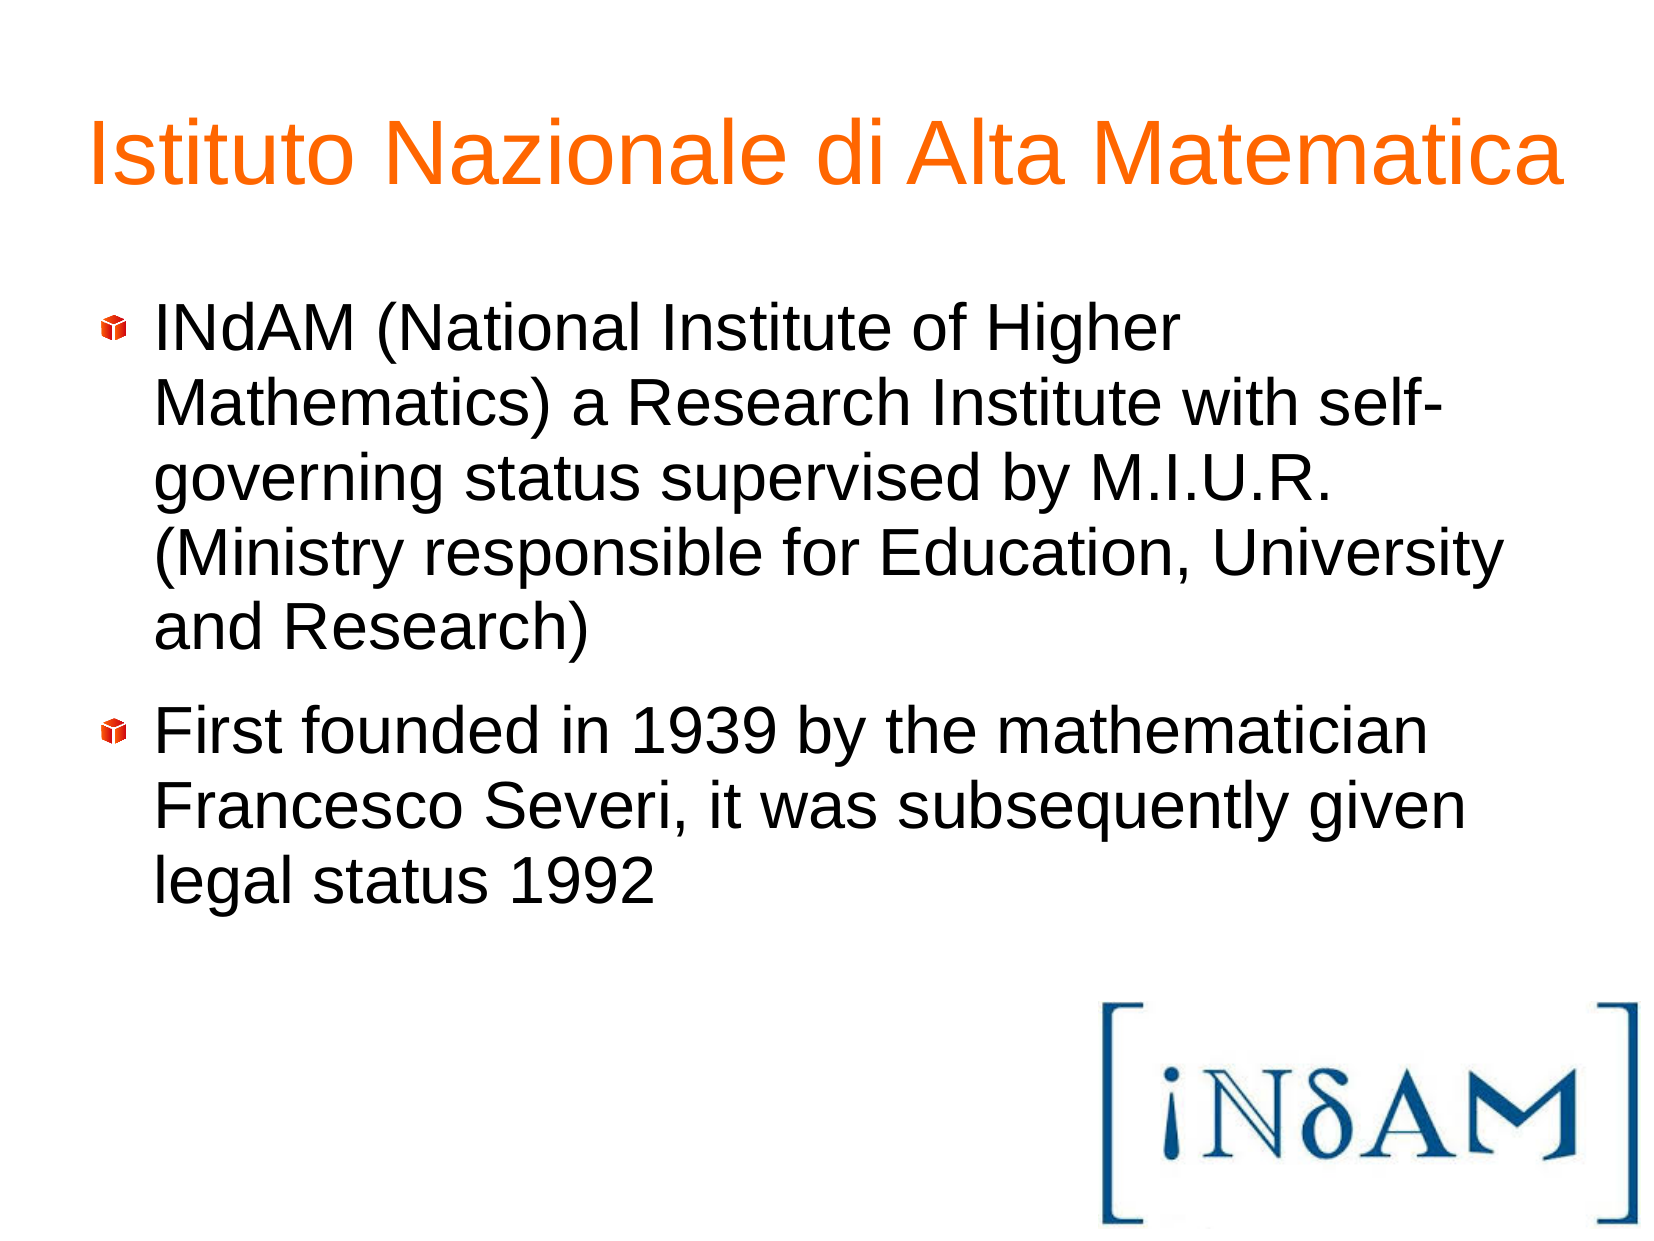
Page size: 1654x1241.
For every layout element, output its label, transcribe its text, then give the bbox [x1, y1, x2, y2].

picture [1098, 1001, 1641, 1229]
title Istituto Nazionale di Alta Matematica [82, 49, 1571, 257]
list INdAM (National Institute of Higher Mathematics) a Research Institute with self- governing status supervised by M.I.U.R. (Ministry responsible for Education, University and Research) First founded in 1939 by the mathematician Francesco Severi, it was subsequently given legal status 1992 [82, 290, 1571, 1010]
